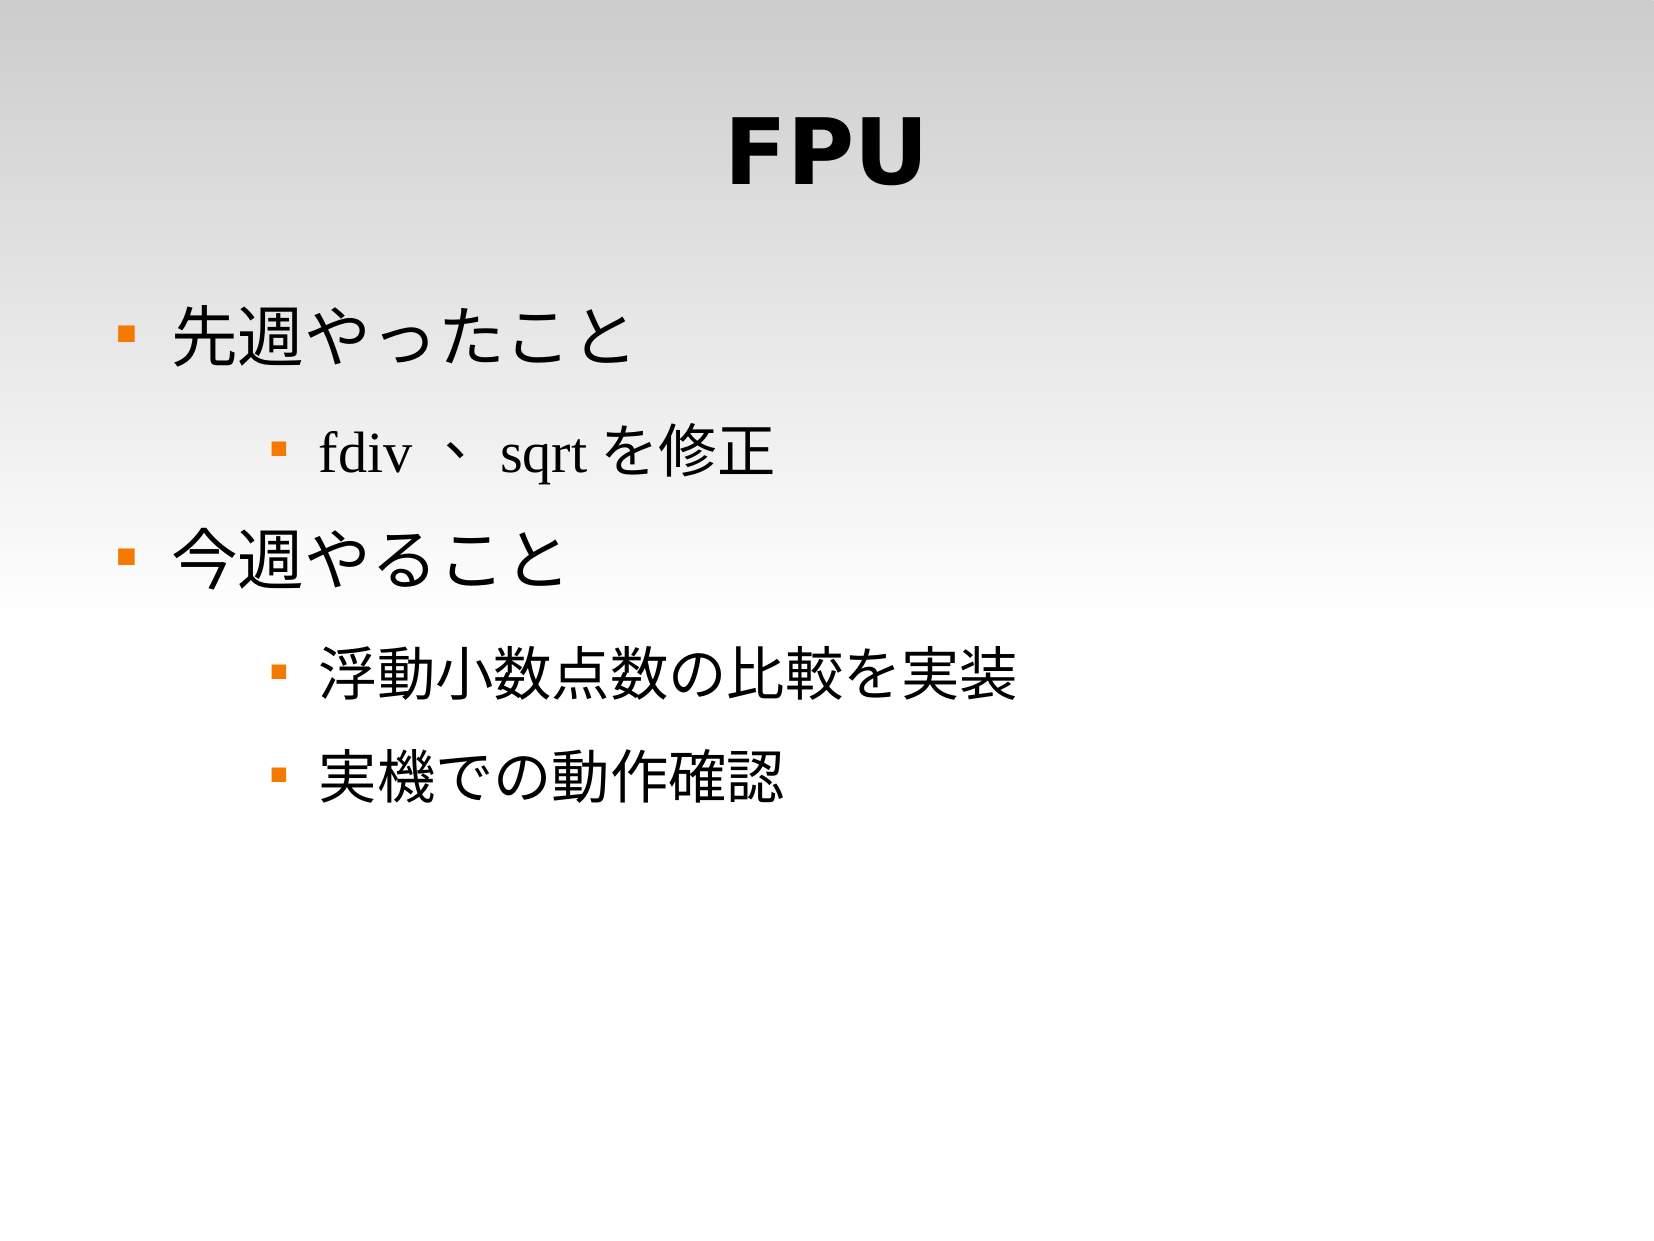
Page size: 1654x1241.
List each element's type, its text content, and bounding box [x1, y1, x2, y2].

title FPU [82, 49, 1571, 257]
list 先週やったこと fdiv、sqrtを修正 今週やること 浮動小数点数の比較を実装 実機での動作確認 [82, 290, 1571, 1109]
